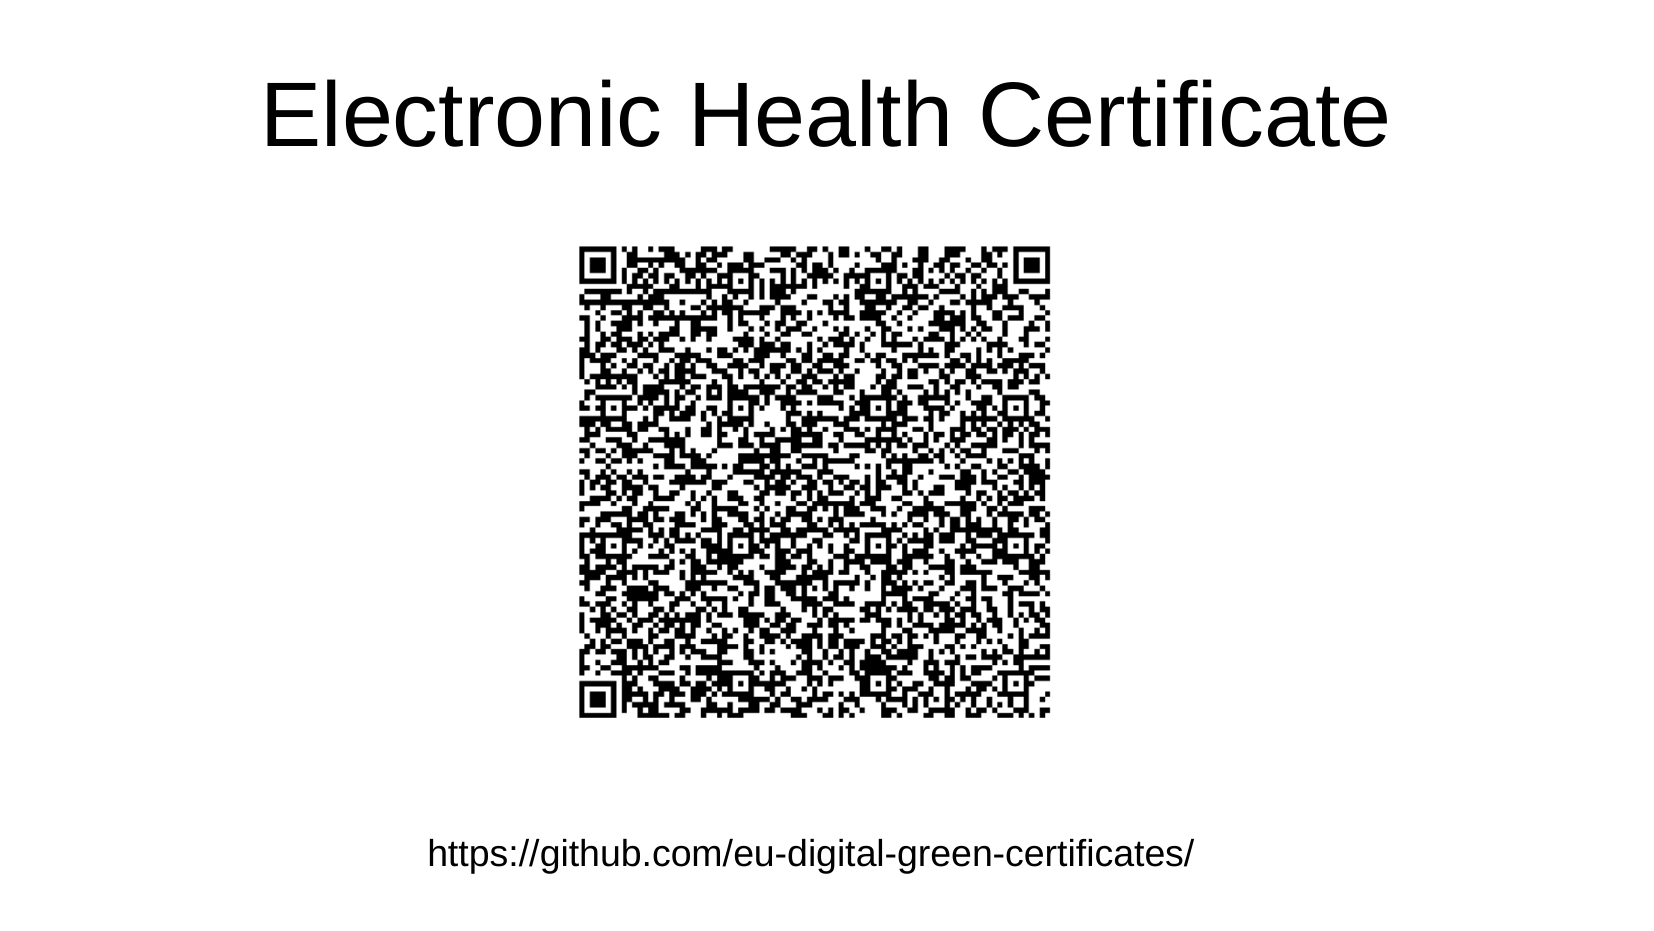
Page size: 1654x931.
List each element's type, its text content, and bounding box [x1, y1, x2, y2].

picture [562, 224, 1071, 735]
title Electronic Health Certificate [82, 37, 1571, 193]
text_box https://github.com/eu-digital-green-certificates/ [412, 825, 1210, 882]
